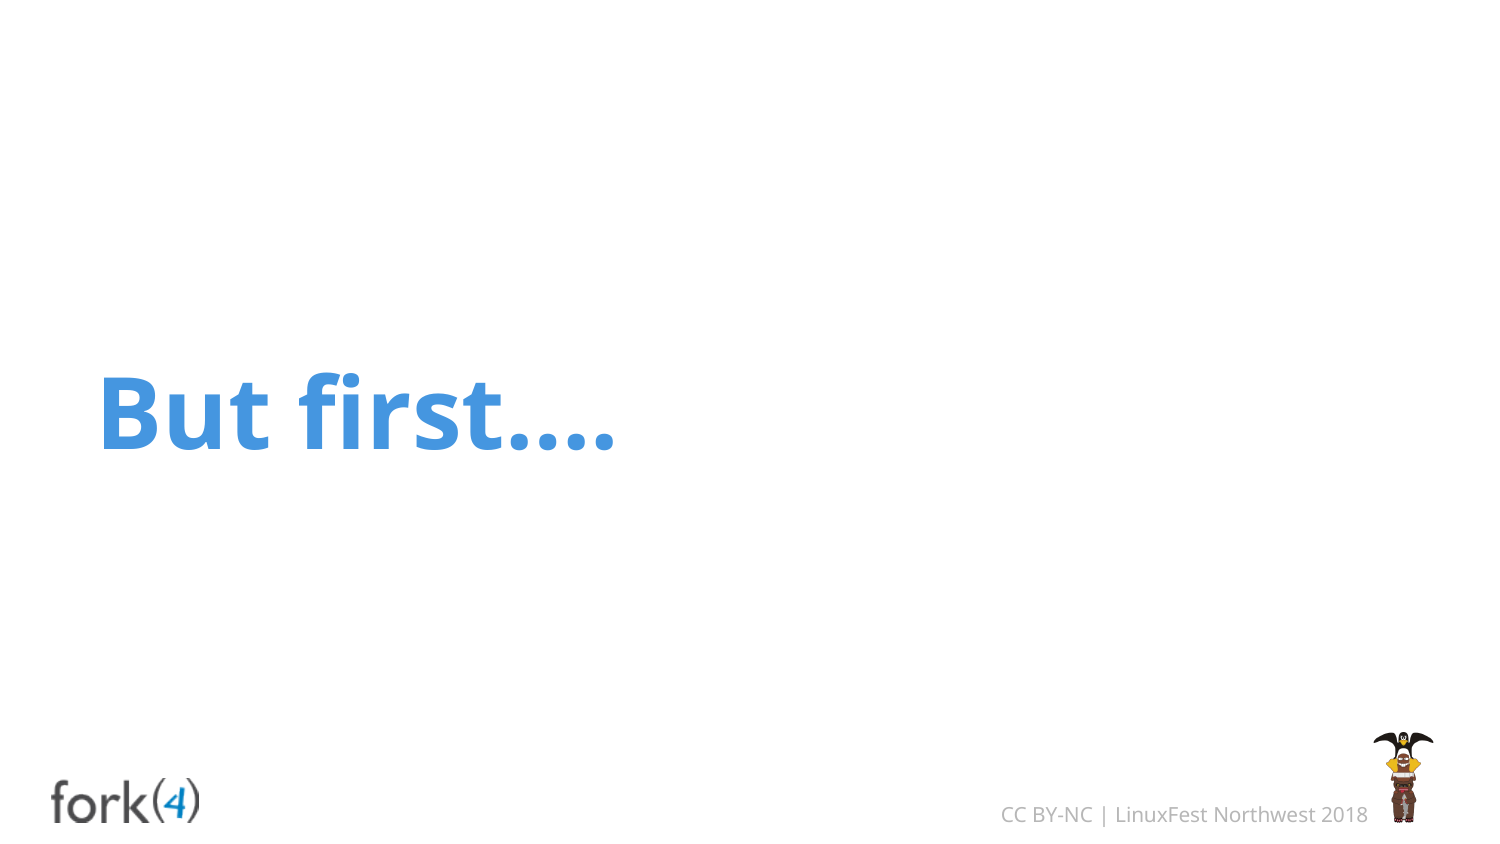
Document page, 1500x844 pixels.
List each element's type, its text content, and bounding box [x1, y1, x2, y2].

picture [51, 778, 199, 823]
picture [1358, 732, 1449, 823]
title But first…. [80, 73, 1125, 745]
